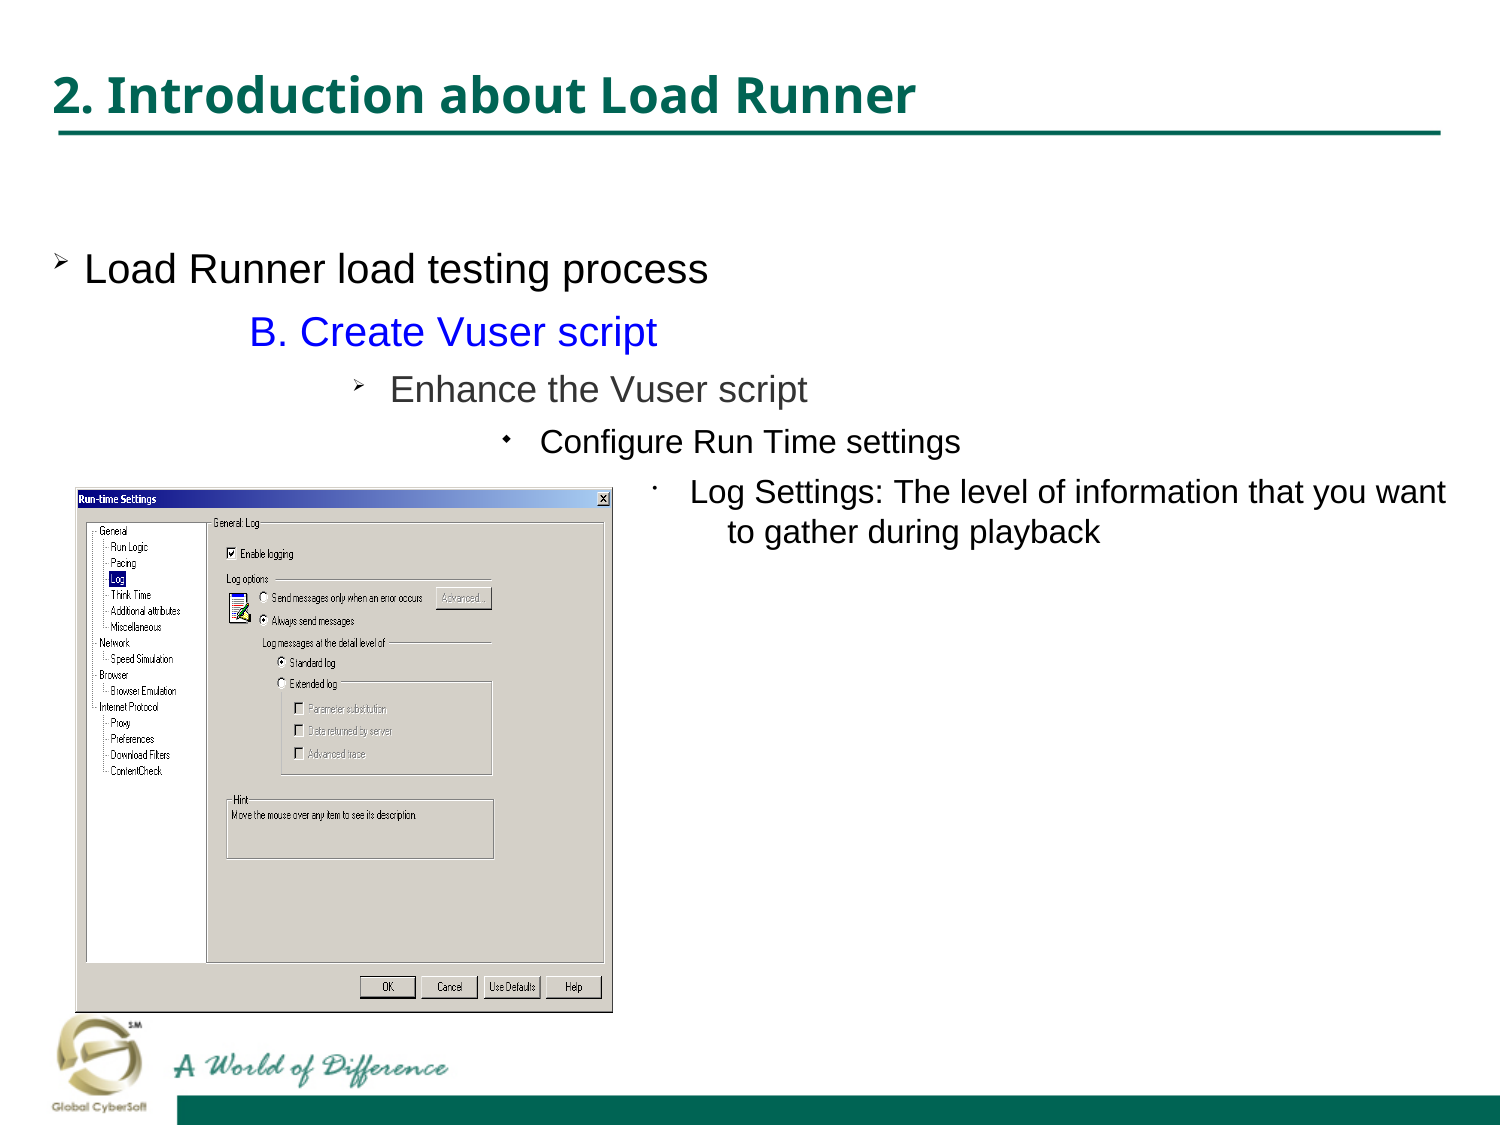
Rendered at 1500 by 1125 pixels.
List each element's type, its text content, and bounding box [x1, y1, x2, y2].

picture [0, 0, 1500, 1125]
list Load Runner load testing process B. Create Vuser script Enhance the Vuser script Configure Run Time settings Log Settings: The level of information that you want to gather during playback [37, 155, 1463, 1006]
title 2. Introduction about Load Runner [37, 0, 1463, 155]
